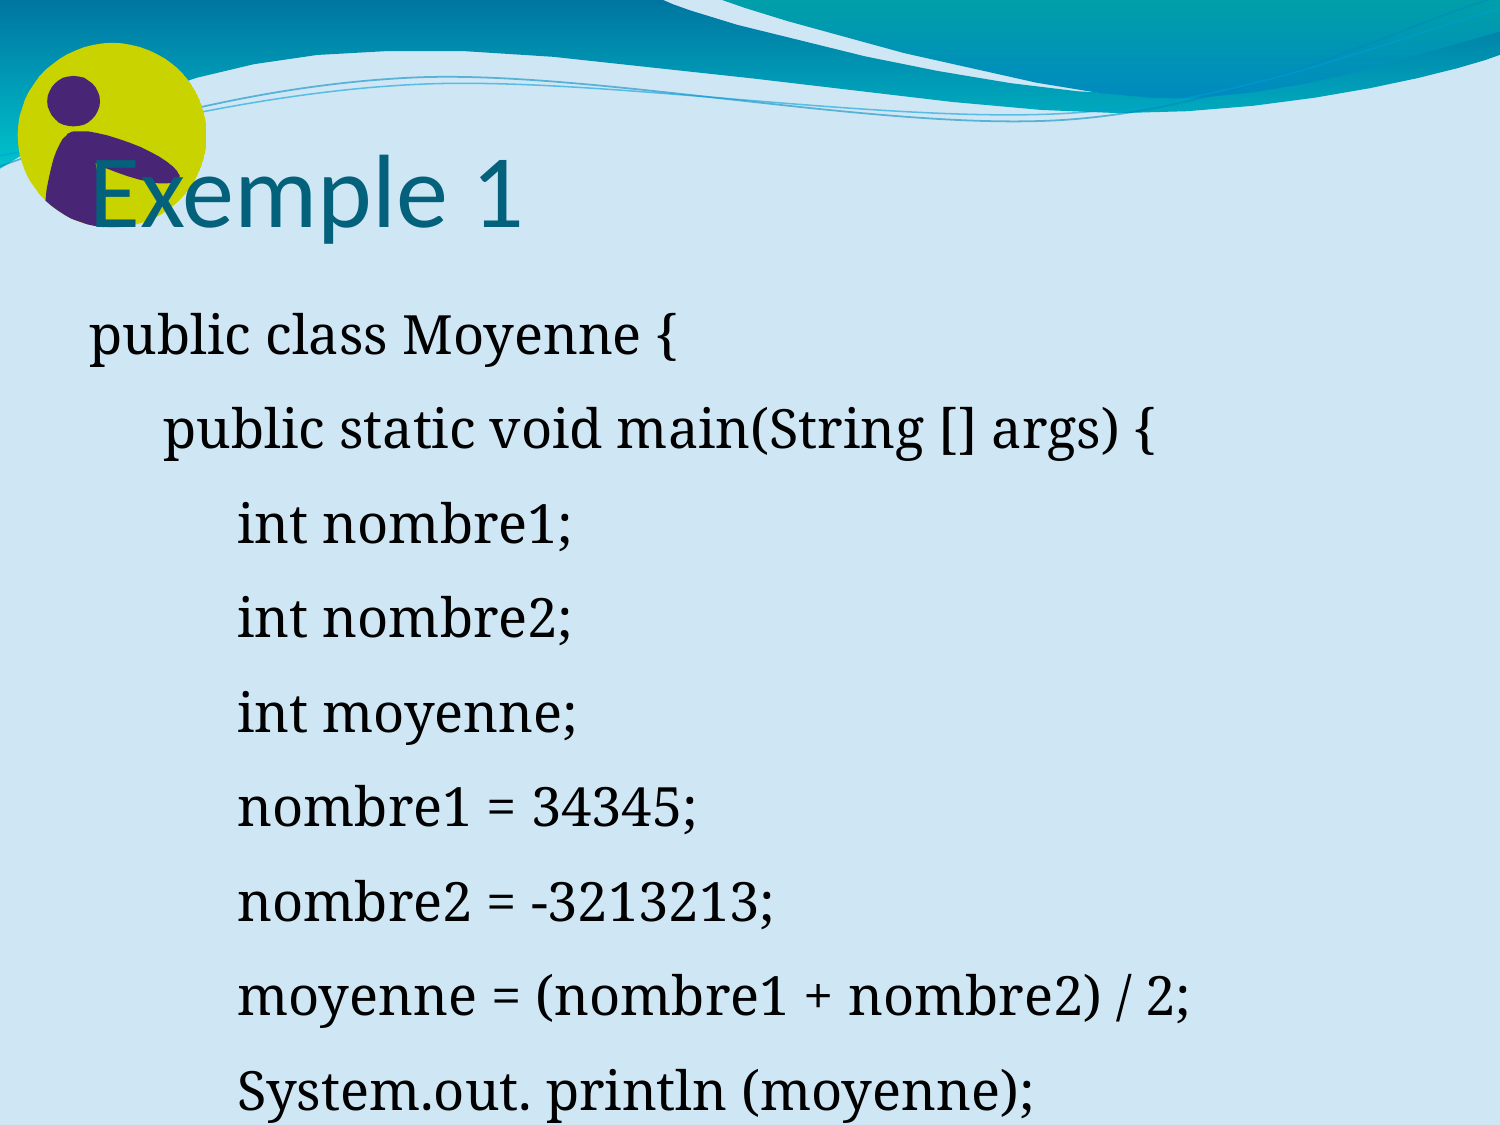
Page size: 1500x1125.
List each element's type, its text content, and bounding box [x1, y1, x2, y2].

title Exemple 1 [75, 115, 1425, 292]
list public class Moyenne { public static void main(String [] args) { int nombre1; int nombre2; int moyenne; nombre1 = 34345; nombre2 = -3213213; moyenne = (nombre1 + nombre2) / 2; System.out. println (moyenne); } } [75, 292, 1425, 1038]
